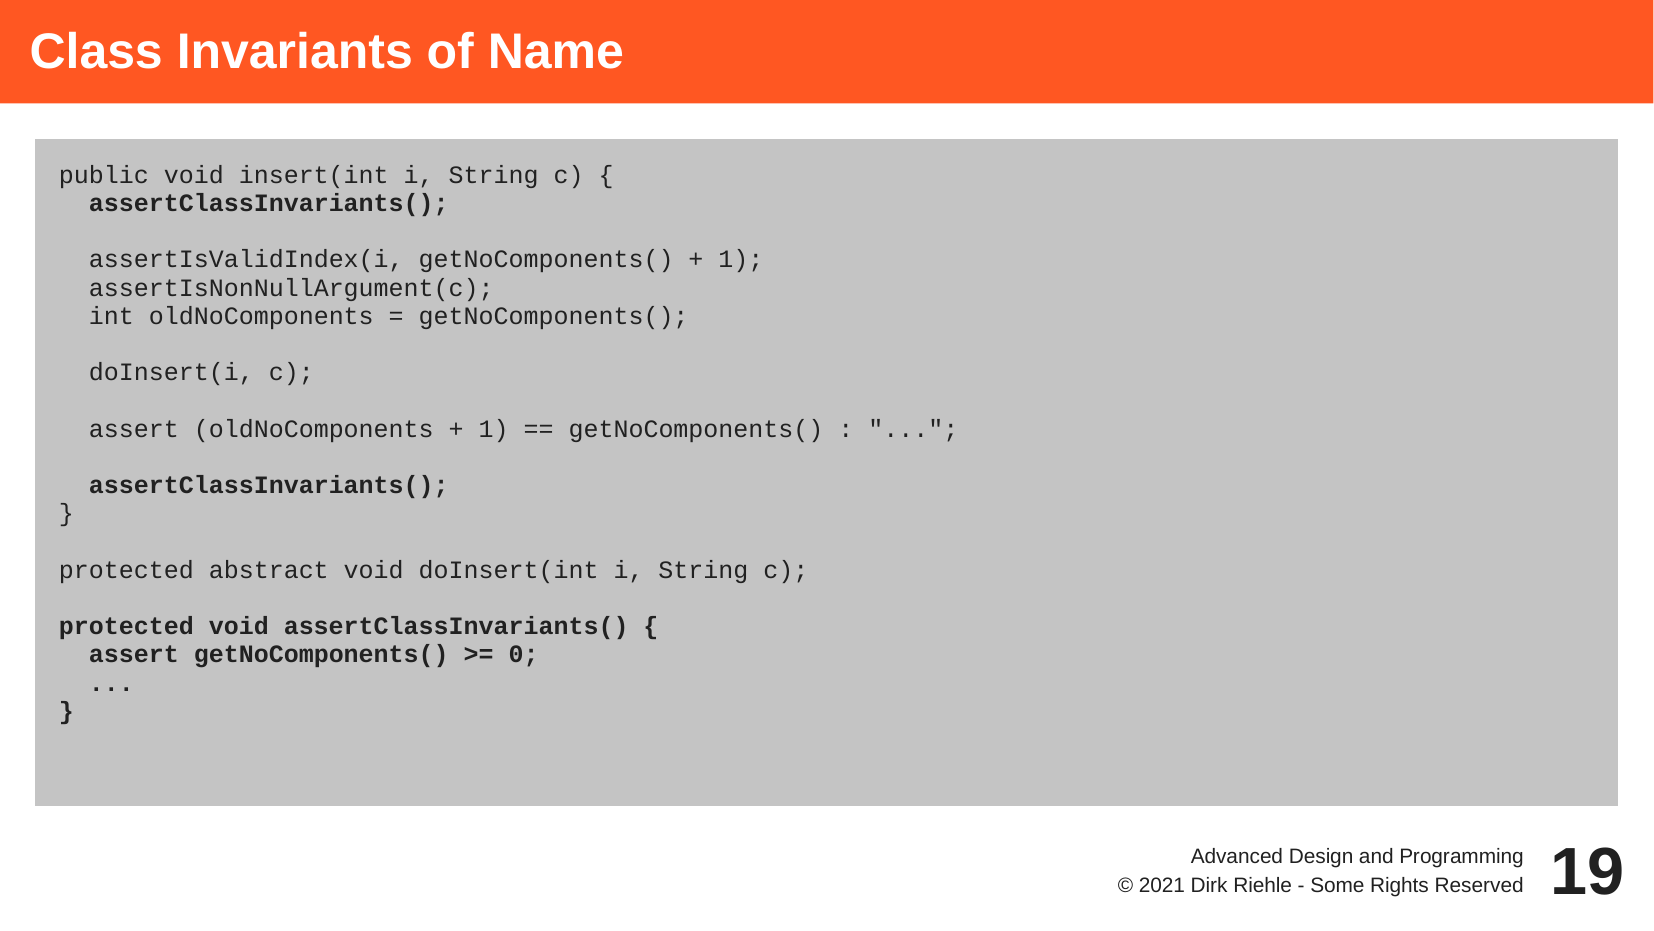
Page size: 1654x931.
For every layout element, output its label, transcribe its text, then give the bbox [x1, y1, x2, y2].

list public void insert(int i, String c) { assertClassInvariants(); assertIsValidIndex(i, getNoComponents() + 1); assertIsNonNullArgument(c); int oldNoComponents = getNoComponents(); doInsert(i, c); assert (oldNoComponents + 1) == getNoComponents() : "..."; assertClassInvariants(); } protected abstract void doInsert(int i, String c); protected void assertClassInvariants() { assert getNoComponents() >= 0; ... } [29, 132, 1625, 813]
title Class Invariants of Name [0, 0, 1654, 104]
